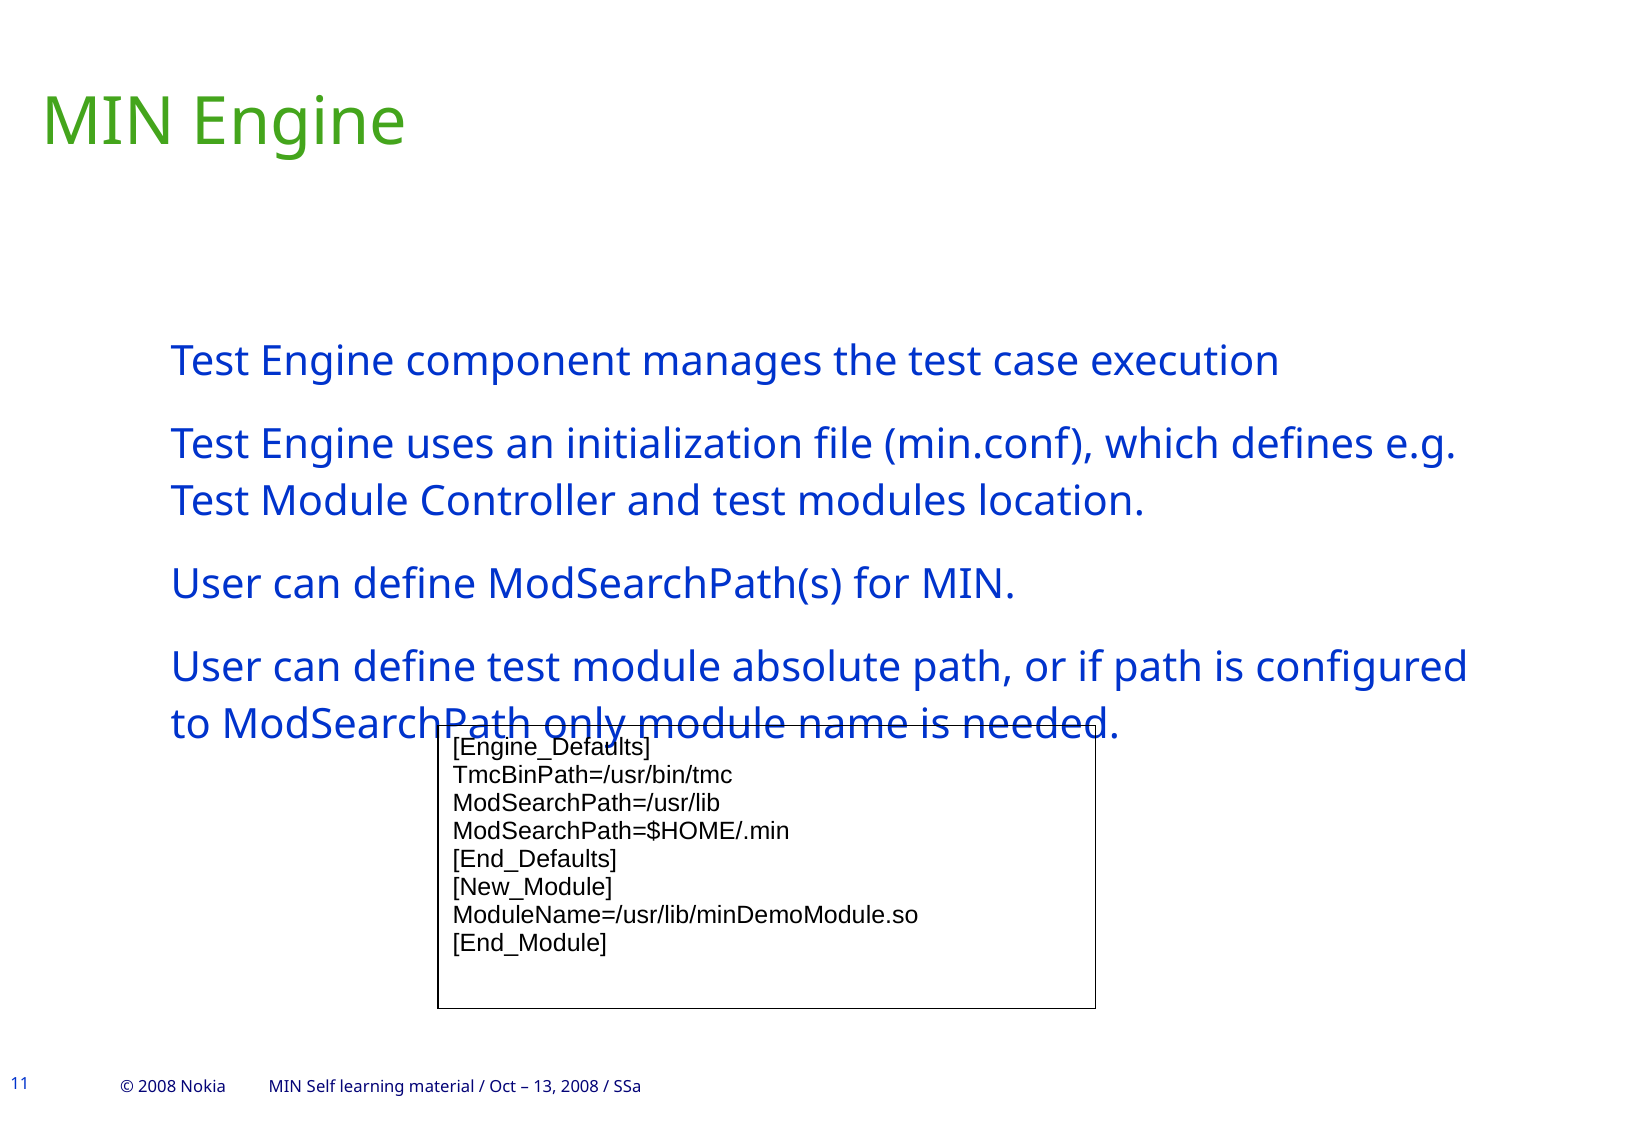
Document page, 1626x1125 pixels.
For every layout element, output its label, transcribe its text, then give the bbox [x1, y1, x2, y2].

title MIN Engine [41, 70, 1504, 174]
list Test Engine component manages the test case execution Test Engine uses an initialization file (min.conf), which defines e.g. Test Module Controller and test modules location. User can define ModSearchPath(s) for MIN. User can define test module absolute path, or if path is configured to ModSearchPath only module name is needed. [155, 323, 1504, 1039]
text_box [Engine_Defaults] TmcBinPath=/usr/bin/tmc ModSearchPath=/usr/lib ModSearchPath=$HOME/.min [End_Defaults] [New_Module] ModuleName=/usr/lib/minDemoModule.so [End_Module] [438, 725, 1096, 1009]
